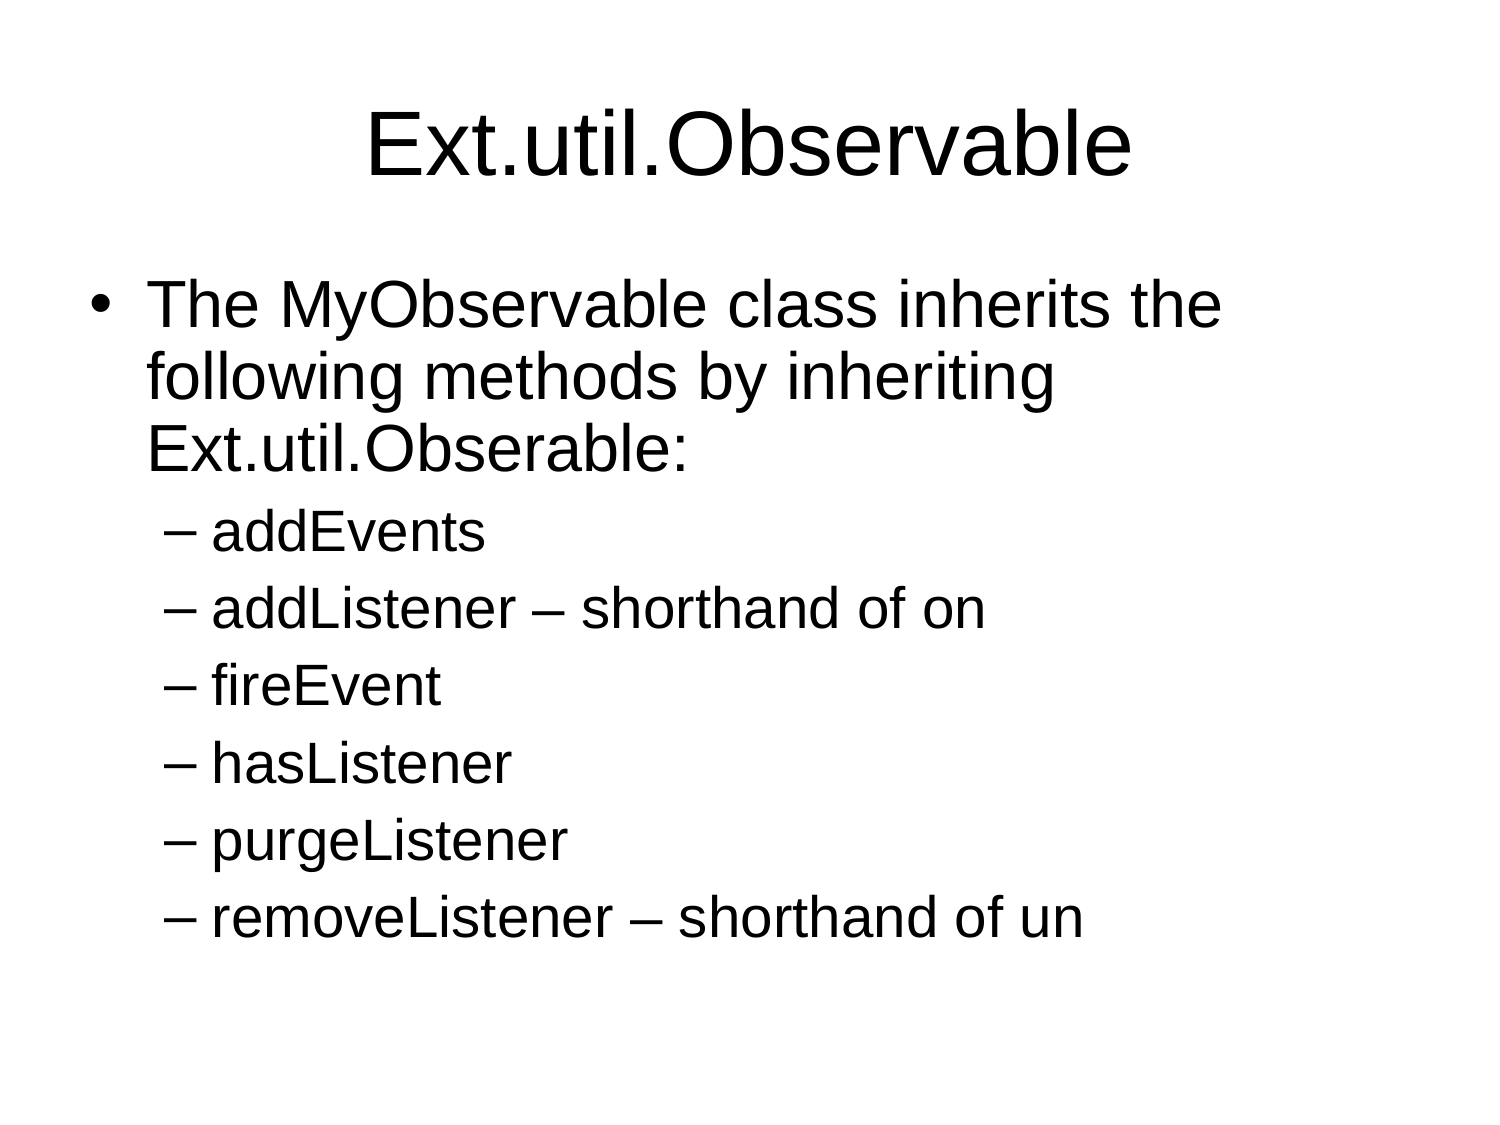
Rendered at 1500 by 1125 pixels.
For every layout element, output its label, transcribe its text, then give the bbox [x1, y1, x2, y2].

list The MyObservable class inherits the following methods by inheriting Ext.util.Obserable: addEvents addListener – shorthand of on fireEvent hasListener purgeListener removeListener – shorthand of un [75, 262, 1426, 1118]
title Ext.util.Observable [75, 45, 1426, 233]
